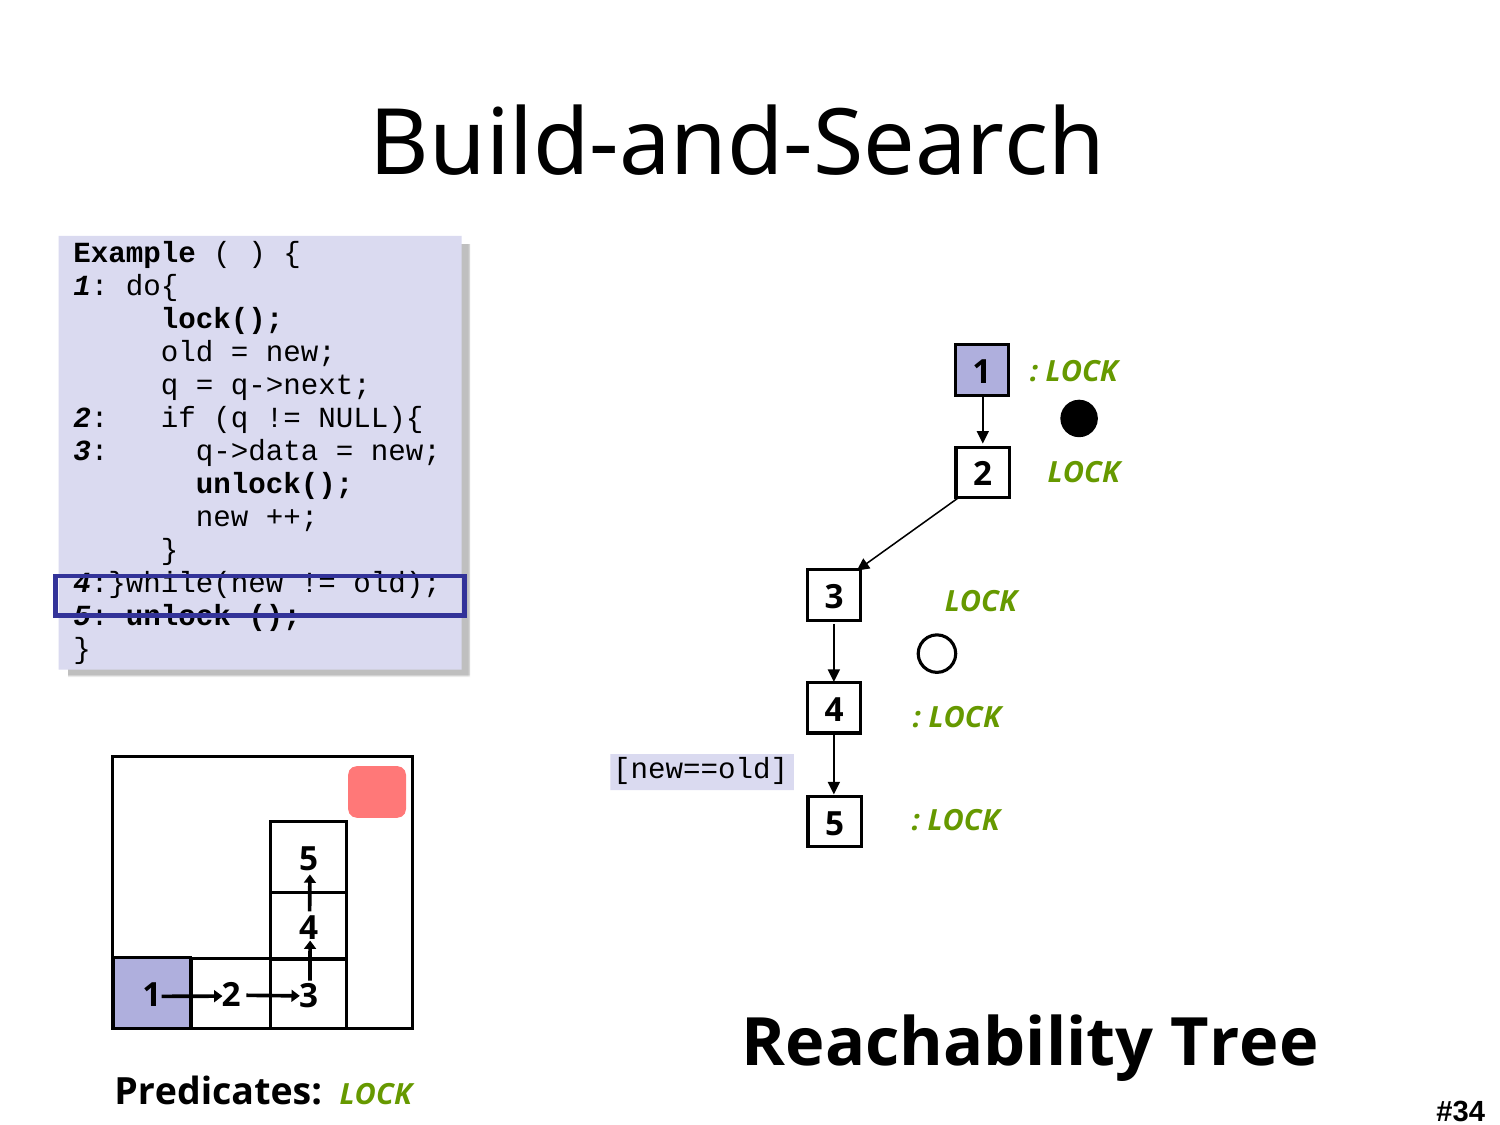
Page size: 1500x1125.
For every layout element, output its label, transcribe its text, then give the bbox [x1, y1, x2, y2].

text_box 4 [807, 682, 861, 734]
text_box 5 [808, 796, 862, 847]
text_box LOCK [1032, 449, 1181, 497]
text_box : LOCK [896, 797, 1045, 846]
text_box Reachability Tree [727, 999, 1334, 1088]
text_box 2 [955, 447, 1010, 498]
text_box : LOCK [1015, 348, 1163, 396]
text_box [348, 766, 407, 818]
text_box LOCK [929, 578, 1078, 626]
title Build-and-Search [24, 45, 1476, 233]
text_box Example ( ) { 1: do{ lock(); old = new; q = q->next; 2: if (q != NULL){ 3: q->data = new; unlock(); new ++; } 4:}while(new != old); 5: unlock (); } [58, 578, 462, 613]
text_box Predicates: LOCK [99, 1064, 425, 1121]
text_box 1 [955, 344, 1009, 396]
text_box 4 [270, 893, 347, 960]
text_box 2 [191, 958, 270, 1029]
text_box [1060, 399, 1098, 438]
text_box 1 [113, 957, 191, 1029]
text_box Example ( ) { 1: do{ lock(); old = new; q = q->next; 2: if (q != NULL){ 3: q->data = new; unlock(); new ++; } 4:}while(new != old); 5: unlock (); } [58, 618, 462, 670]
text_box 3 [807, 569, 861, 621]
text_box 5 [270, 821, 347, 893]
text_box 3 [270, 960, 347, 1029]
text_box : LOCK [897, 694, 1046, 742]
text_box Example ( ) { 1: do{ lock(); old = new; q = q->next; 2: if (q != NULL){ 3: q->data = new; unlock(); new ++; } 4:}while(new != old); 5: unlock (); } [58, 235, 462, 574]
text_box [new==old] [610, 754, 794, 791]
